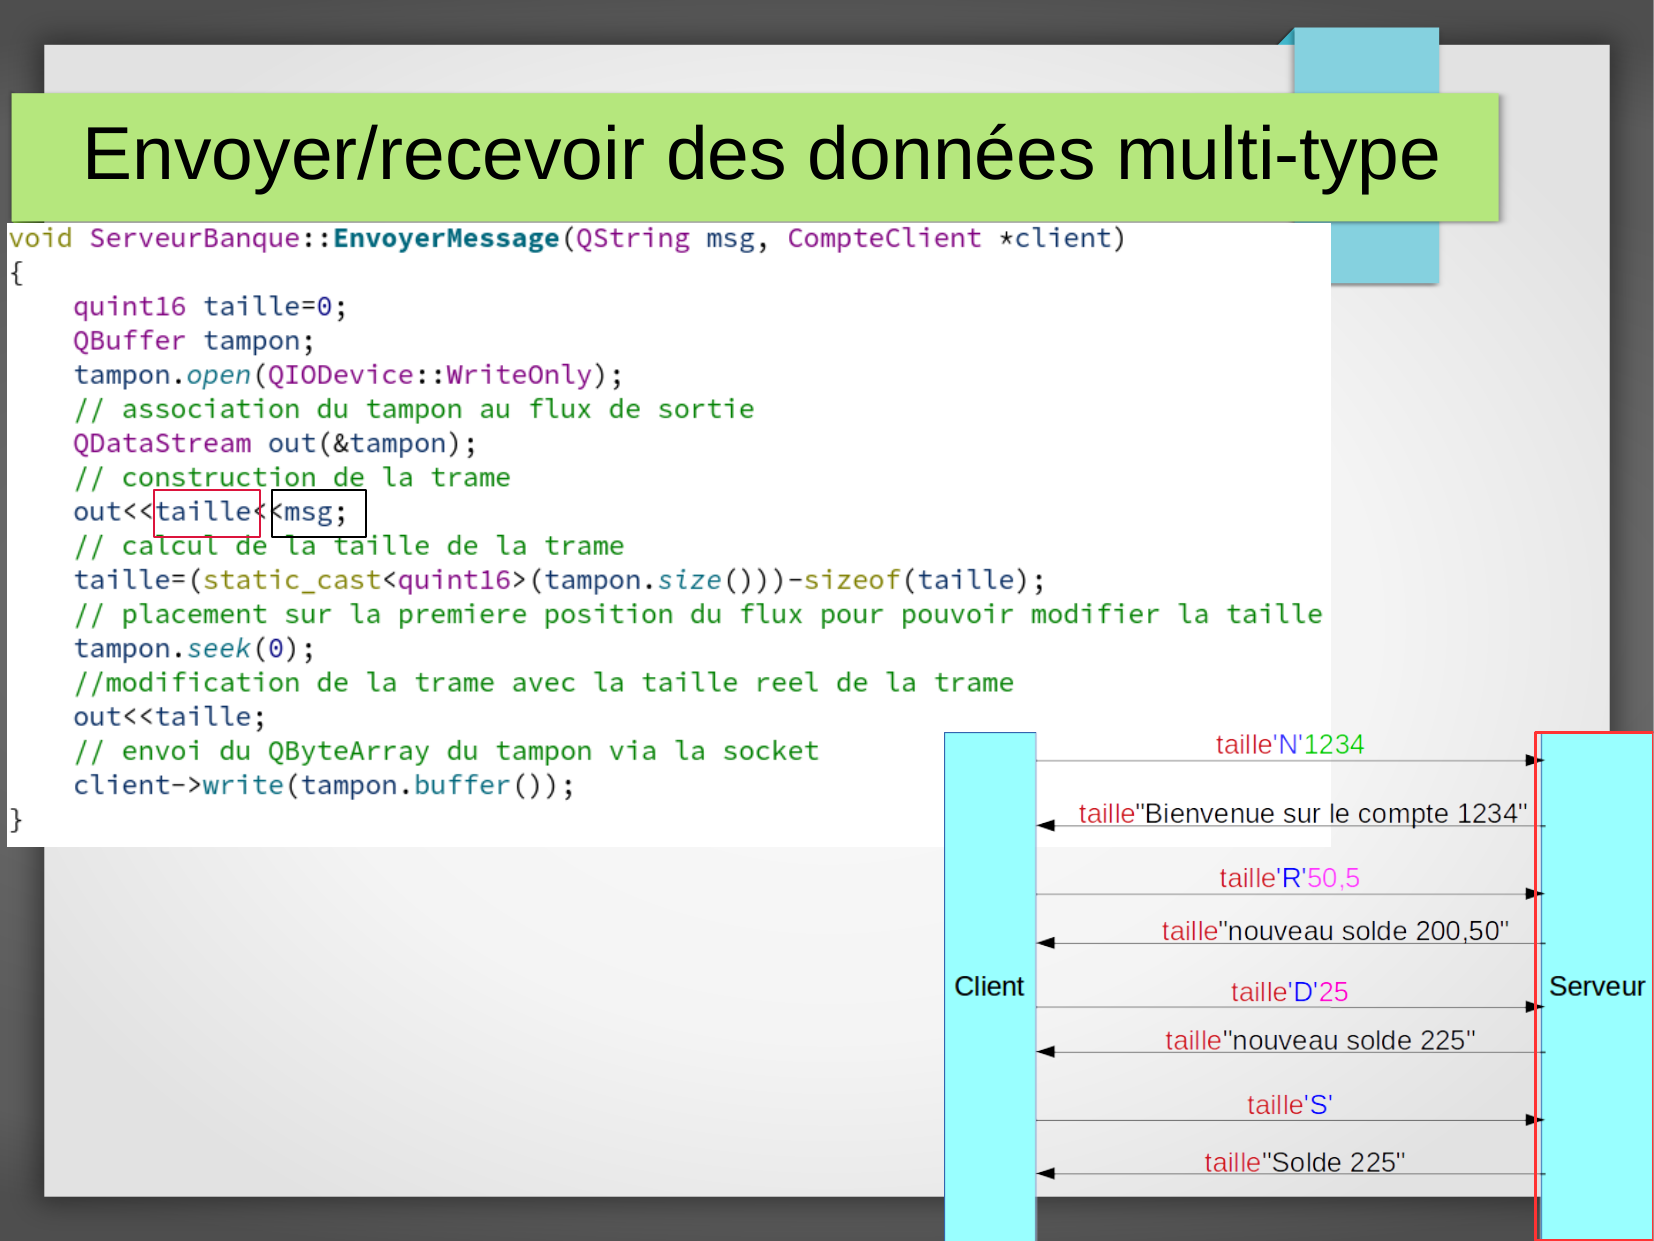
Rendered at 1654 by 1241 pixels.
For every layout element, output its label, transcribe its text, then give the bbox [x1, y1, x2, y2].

picture [0, 0, 1654, 1241]
title Envoyer/recevoir des données multi-type [82, 69, 1453, 238]
picture [1537, 734, 1652, 1239]
